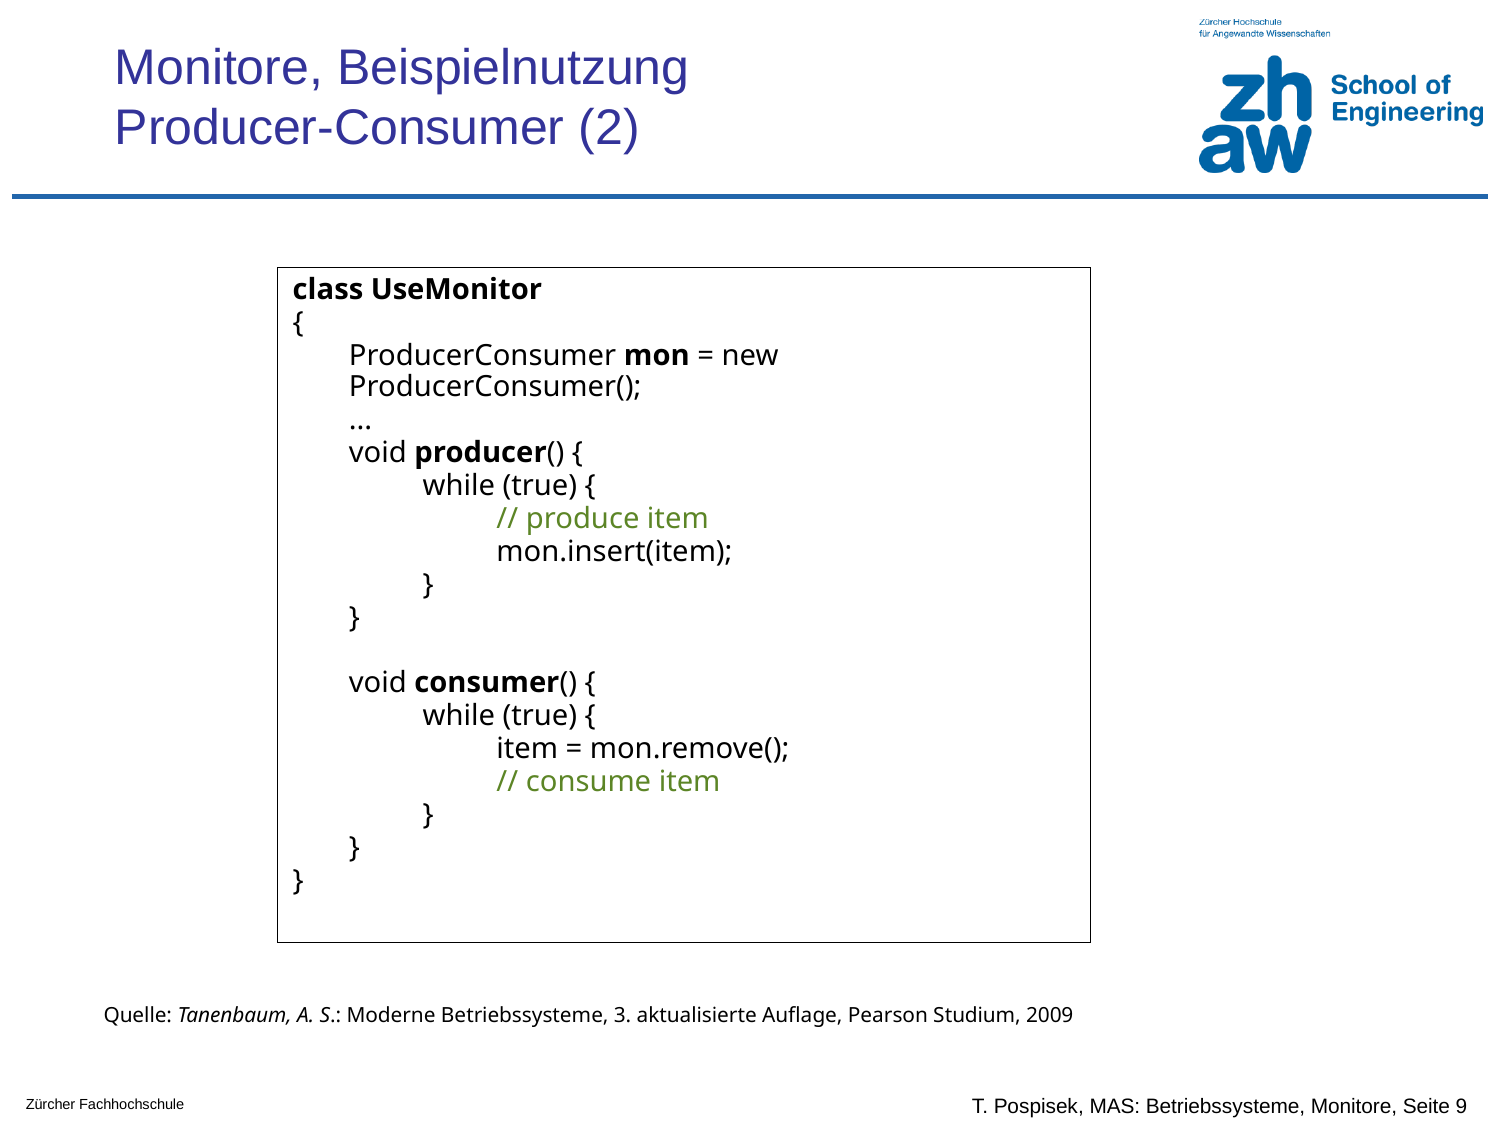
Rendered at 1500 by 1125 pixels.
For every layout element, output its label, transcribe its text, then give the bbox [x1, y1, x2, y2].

text_box Quelle: Tanenbaum, A. S.: Moderne Betriebssysteme, 3. aktualisierte Auflage, Pearson Studium, 2009 [88, 994, 1088, 1035]
title Monitore, Beispielnutzung Producer-Consumer (2) [99, 50, 1158, 163]
picture [1199, 19, 1483, 173]
list class UseMonitor { ProducerConsumer mon = new ProducerConsumer(); ... void producer() { while (true) { // produce item mon.insert(item); } } void consumer() { while (true) { item = mon.remove(); // consume item } } } [277, 267, 1091, 943]
